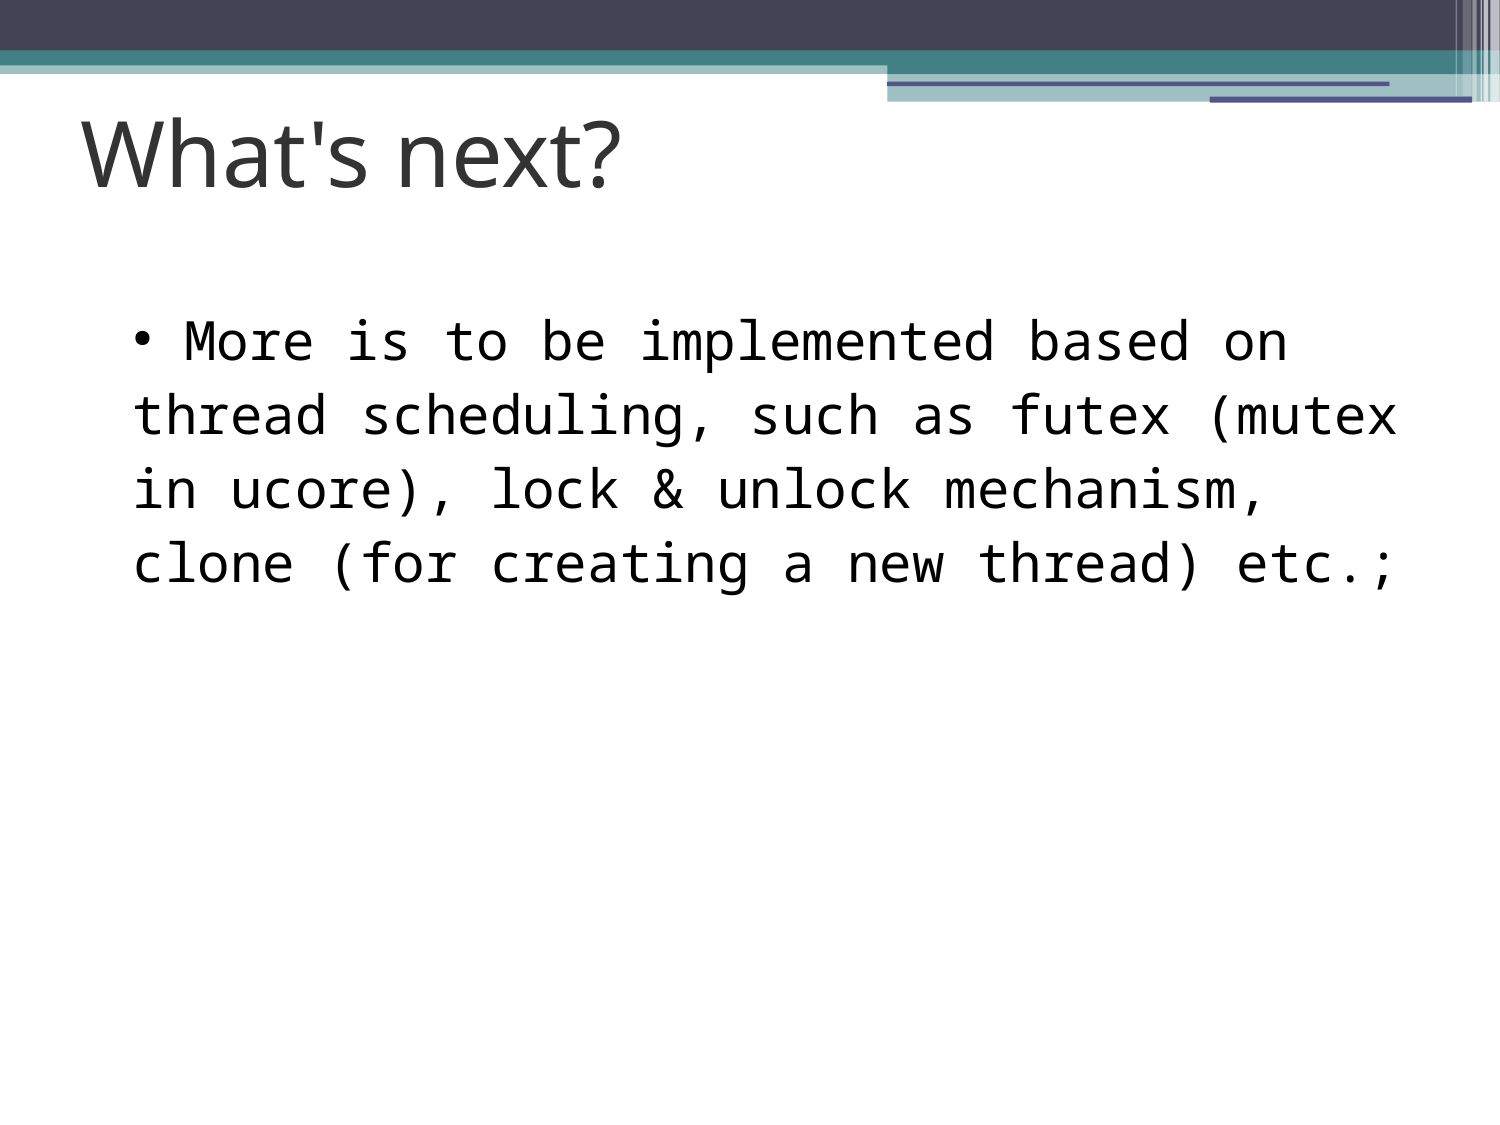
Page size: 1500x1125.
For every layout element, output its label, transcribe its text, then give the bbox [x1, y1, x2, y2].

text_box More is to be implemented based on thread scheduling, such as futex (mutex in ucore), lock & unlock mechanism, clone (for creating a new thread) etc.; [118, 295, 1418, 768]
text_box What's next? [65, 88, 1500, 214]
